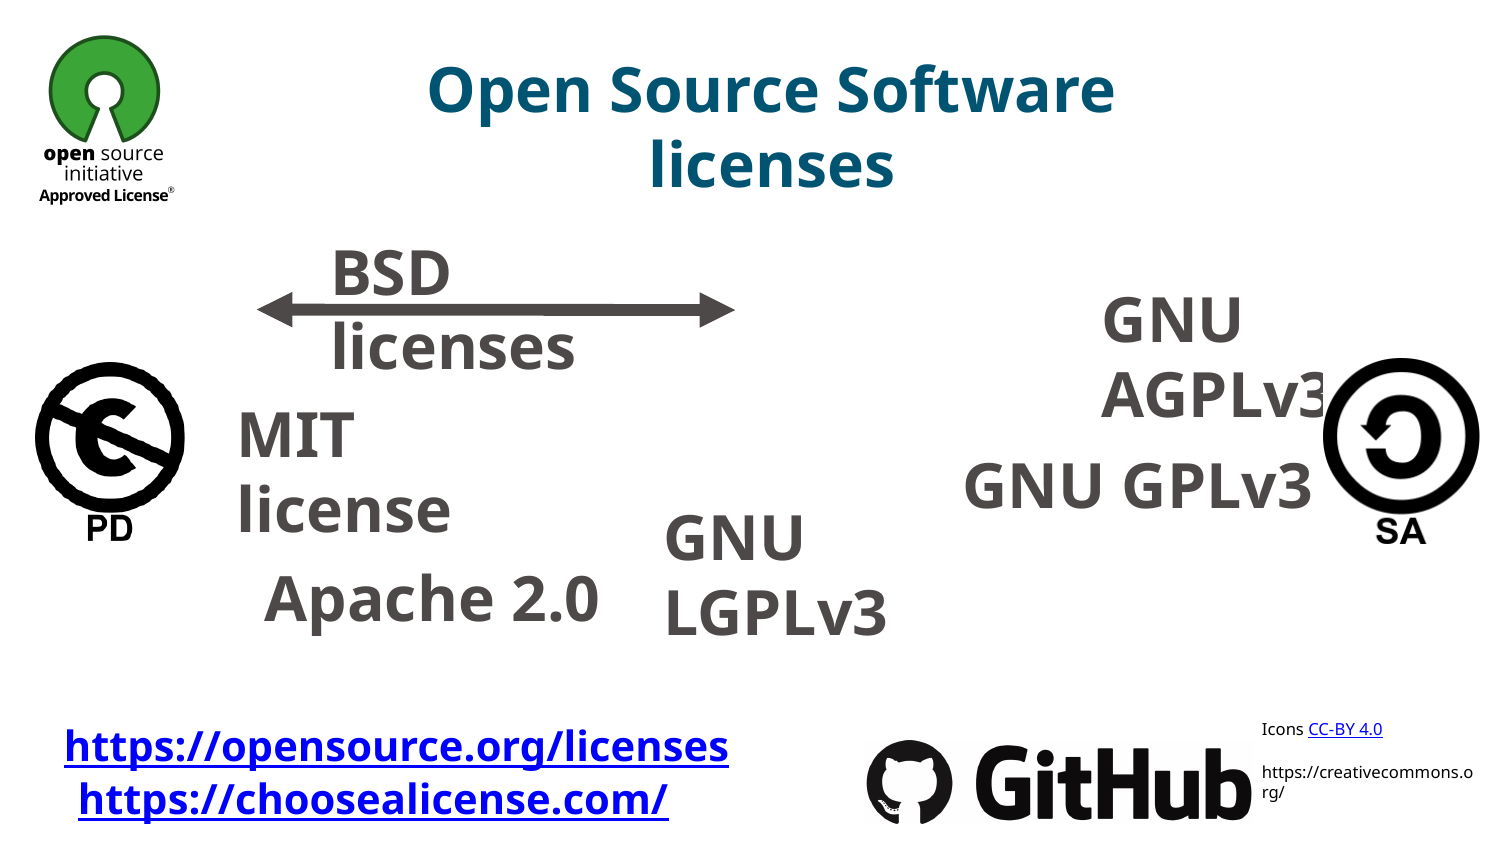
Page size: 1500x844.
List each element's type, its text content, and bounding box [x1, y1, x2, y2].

text_box GNU AGPLv3 [1090, 274, 1468, 440]
text_box BSD licenses [318, 227, 696, 400]
picture [35, 362, 185, 541]
text_box MIT license [225, 389, 550, 562]
text_box https://opensource.org/licenses [49, 709, 824, 773]
text_box Icons CC-BY 4.0 https://creativecommons.org/ [1250, 713, 1489, 764]
text_box GNU GPLv3 [951, 440, 1323, 532]
text_box GNU LGPLv3 [652, 491, 1030, 665]
picture [1323, 358, 1480, 545]
picture [35, 24, 177, 213]
text_box Open Source Software licenses [325, 44, 1218, 159]
picture [863, 740, 1254, 824]
text_box https://choosealicense.com/ [63, 762, 751, 826]
text_box Apache 2.0 [253, 553, 713, 709]
